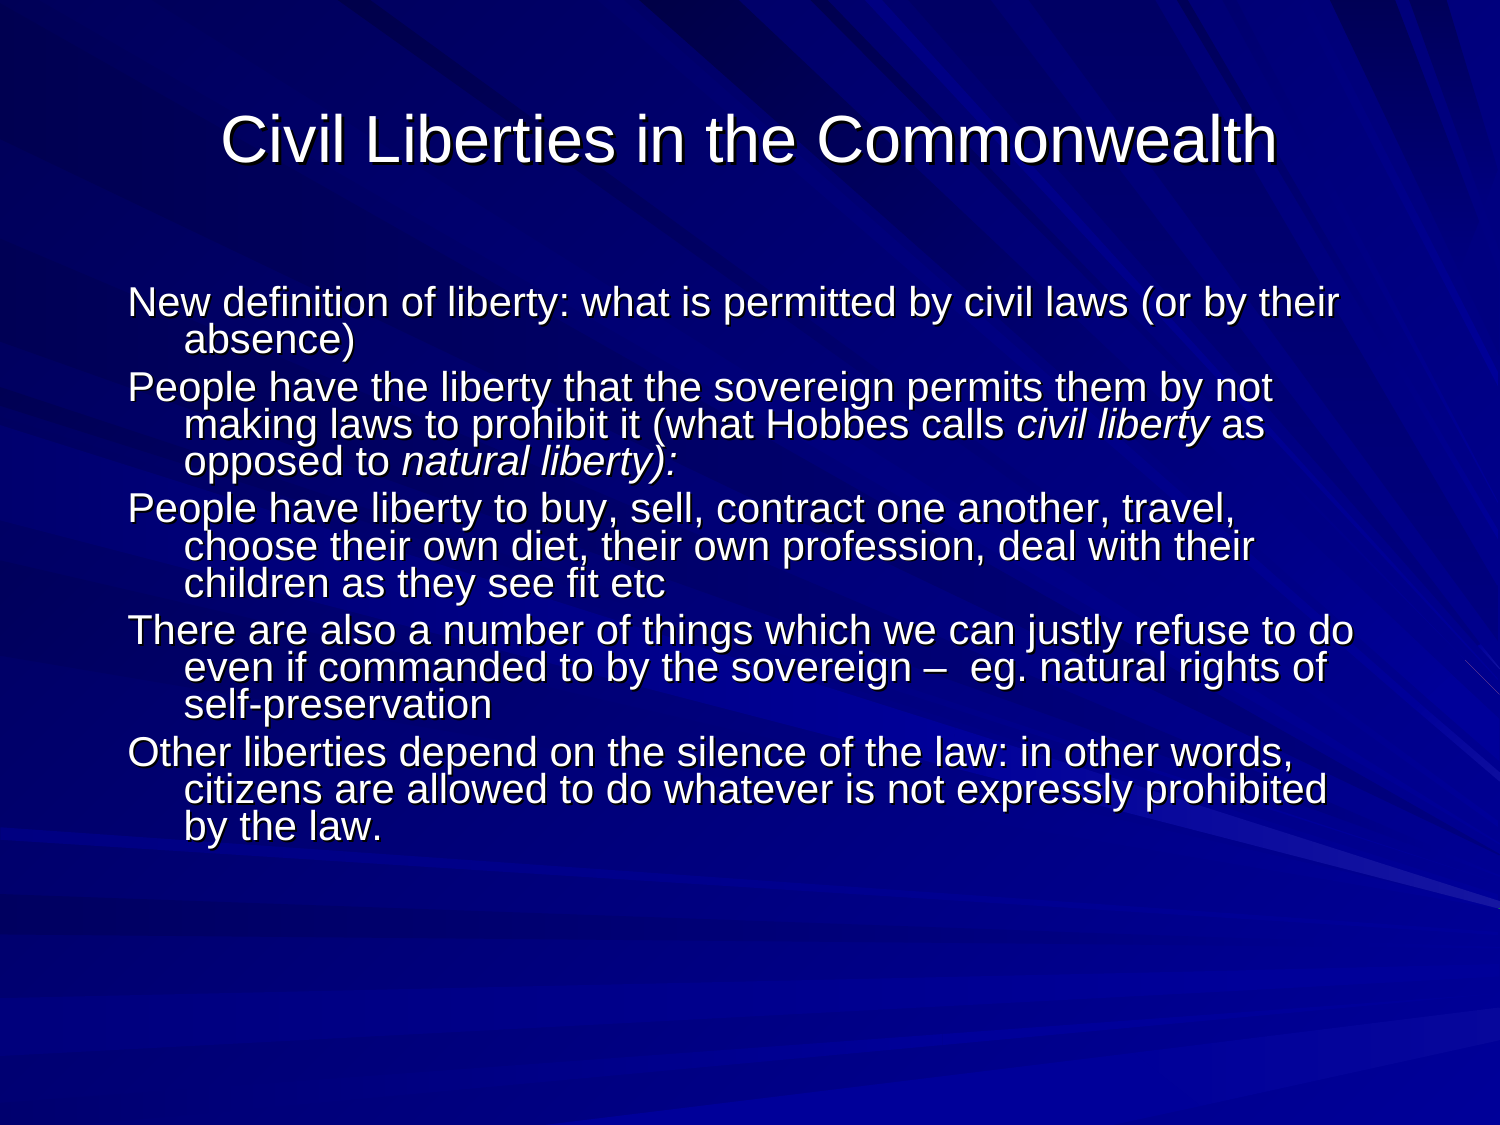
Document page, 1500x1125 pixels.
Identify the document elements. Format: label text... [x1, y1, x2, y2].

list New definition of liberty: what is permitted by civil laws (or by their absence) People have the liberty that the sovereign permits them by not making laws to prohibit it (what Hobbes calls civil liberty as opposed to natural liberty): People have liberty to buy, sell, contract one another, travel, choose their own diet, their own profession, deal with their children as they see fit etc There are also a number of things which we can justly refuse to do even if commanded to by the sovereign – eg. natural rights of self-preservation Other liberties depend on the silence of the law: in other words, citizens are allowed to do whatever is not expressly prohibited by the law. [112, 278, 1388, 1001]
title Civil Liberties in the Commonwealth [75, 45, 1426, 234]
